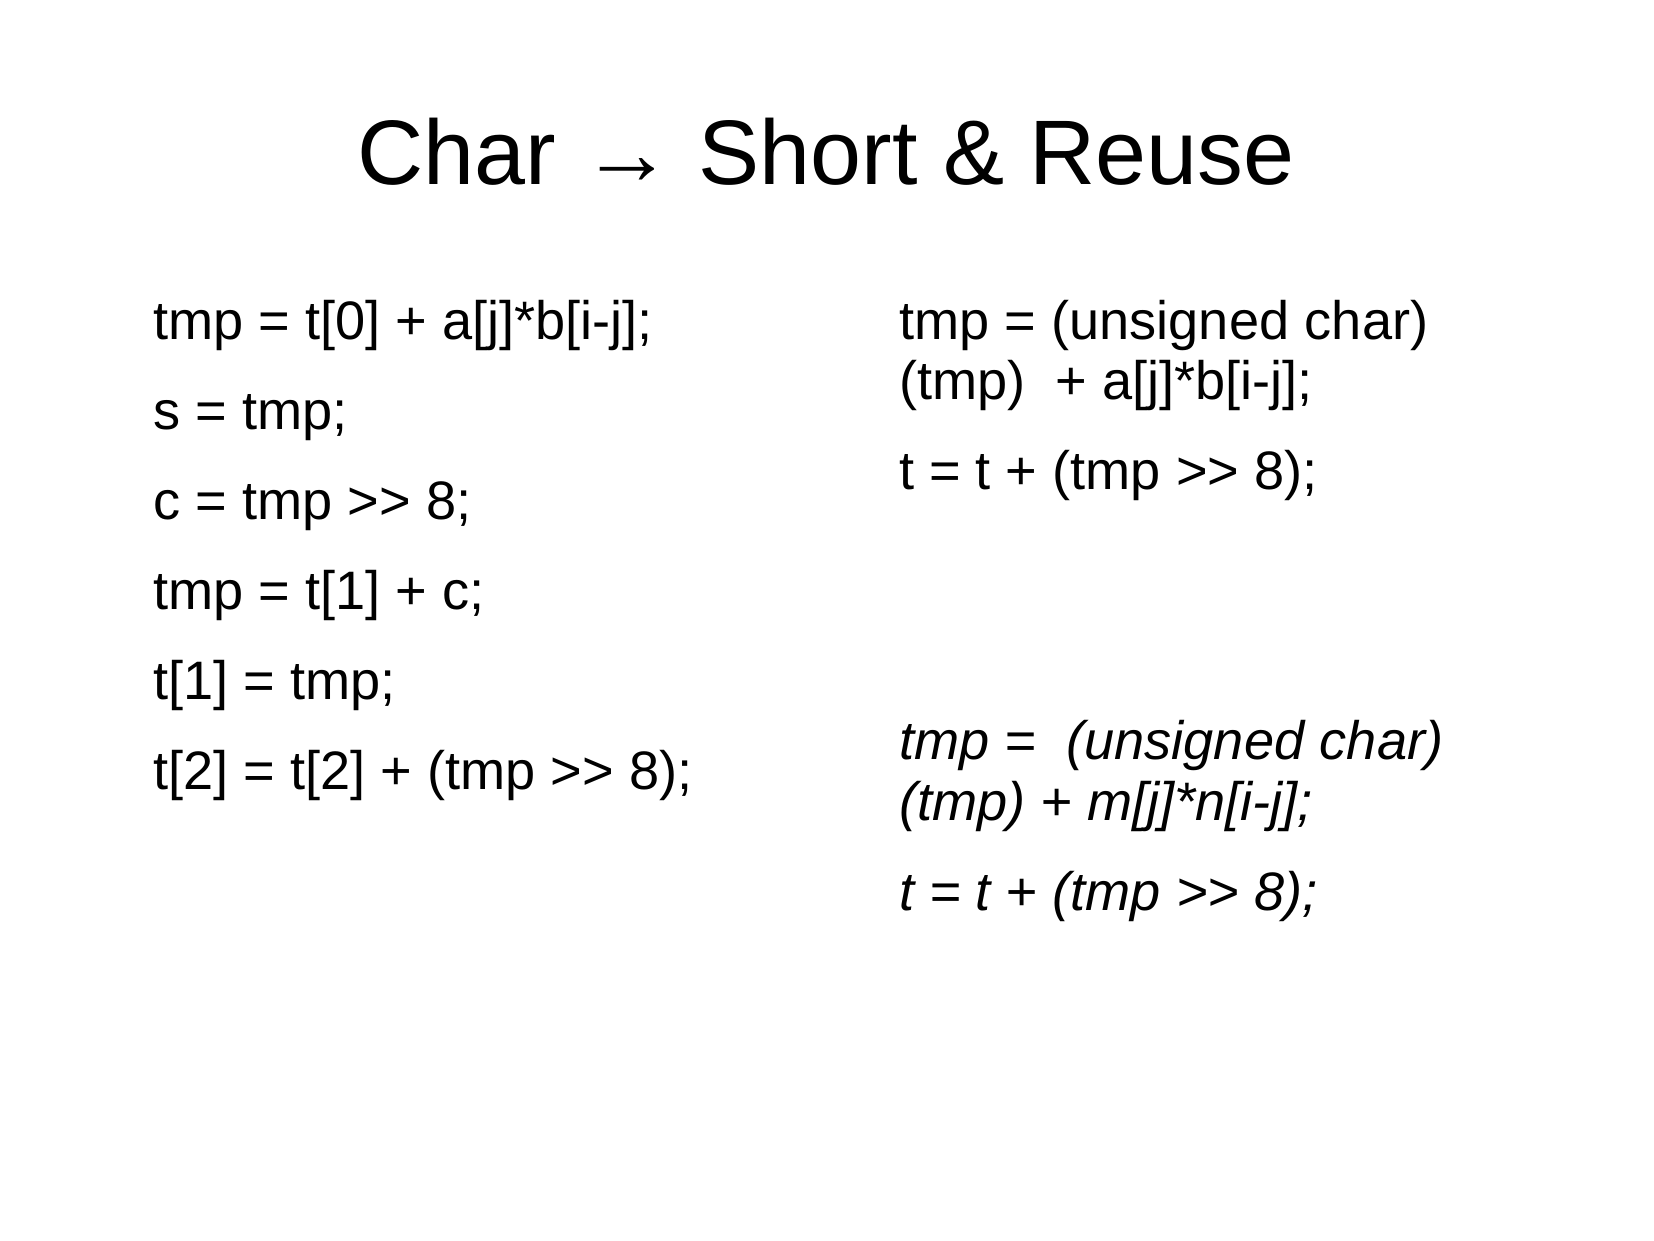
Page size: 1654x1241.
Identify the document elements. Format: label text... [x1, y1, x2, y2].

title Char → Short & Reuse [82, 49, 1571, 257]
list tmp = t[0] + a[j]*b[i-j]; s = tmp; c = tmp >> 8; tmp = t[1] + c; t[1] = tmp; t[2] = t[2] + (tmp >> 8); [82, 290, 793, 1010]
list tmp = (unsigned char)(tmp) + a[j]*b[i-j]; t = t + (tmp >> 8); tmp = (unsigned char)(tmp) + m[j]*n[i-j]; t = t + (tmp >> 8); [828, 290, 1539, 1010]
